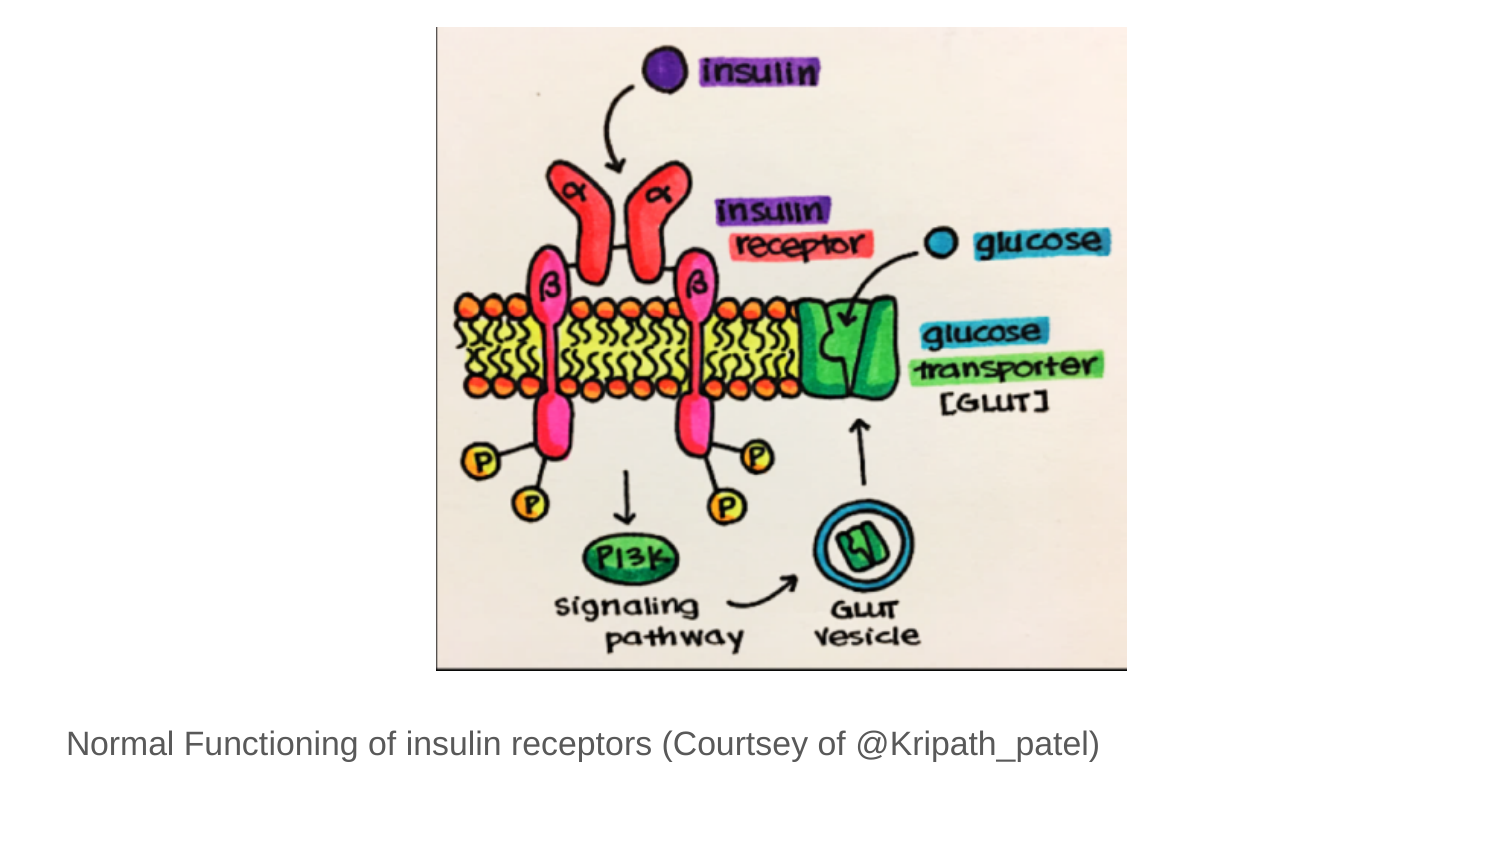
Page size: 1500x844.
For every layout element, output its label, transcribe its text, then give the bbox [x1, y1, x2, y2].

picture [436, 27, 1127, 672]
list Normal Functioning of insulin receptors (Courtsey of @Kripath_patel) [51, 694, 1194, 794]
